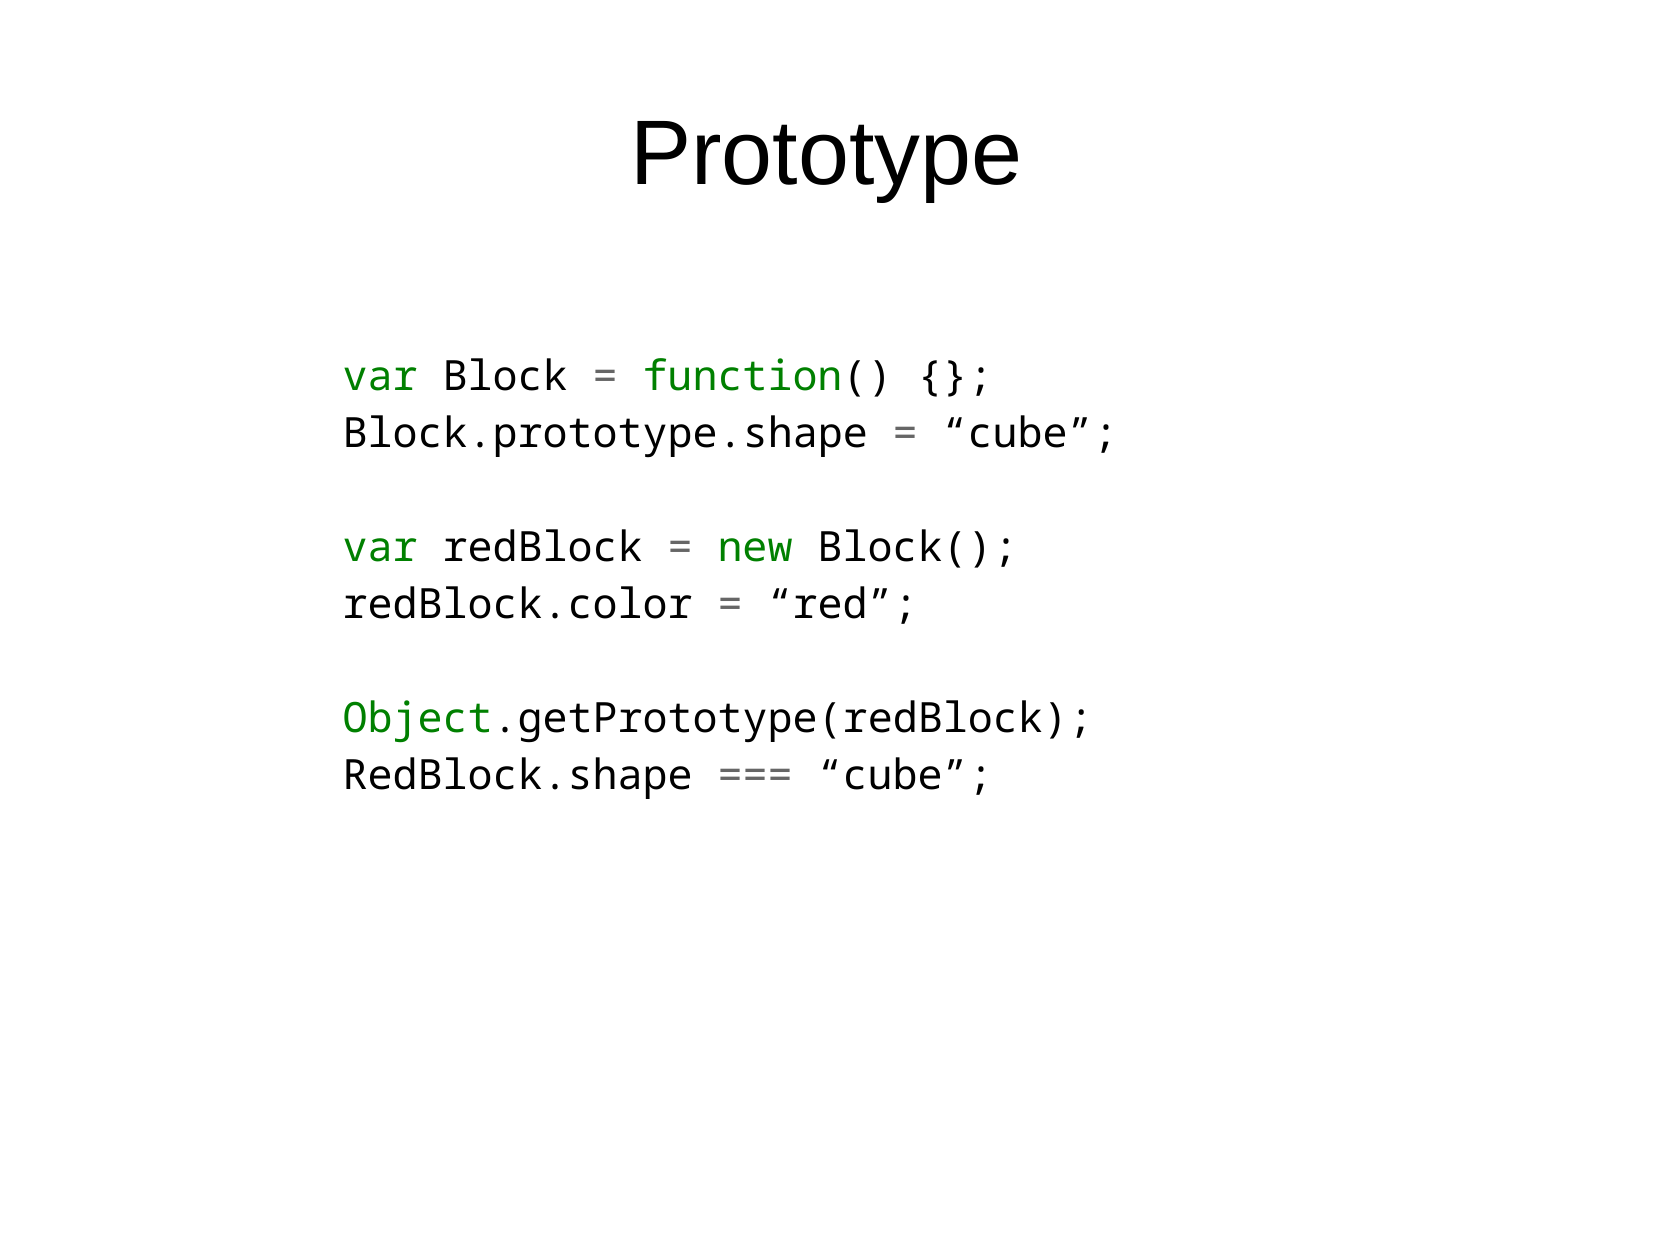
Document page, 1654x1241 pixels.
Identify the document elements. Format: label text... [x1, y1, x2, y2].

title Prototype [82, 49, 1571, 257]
text_box var Block = function() {}; Block.prototype.shape = “cube”; var redBlock = new Block(); redBlock.color = “red”; Object.getPrototype(redBlock); RedBlock.shape === “cube”; [342, 345, 1489, 734]
